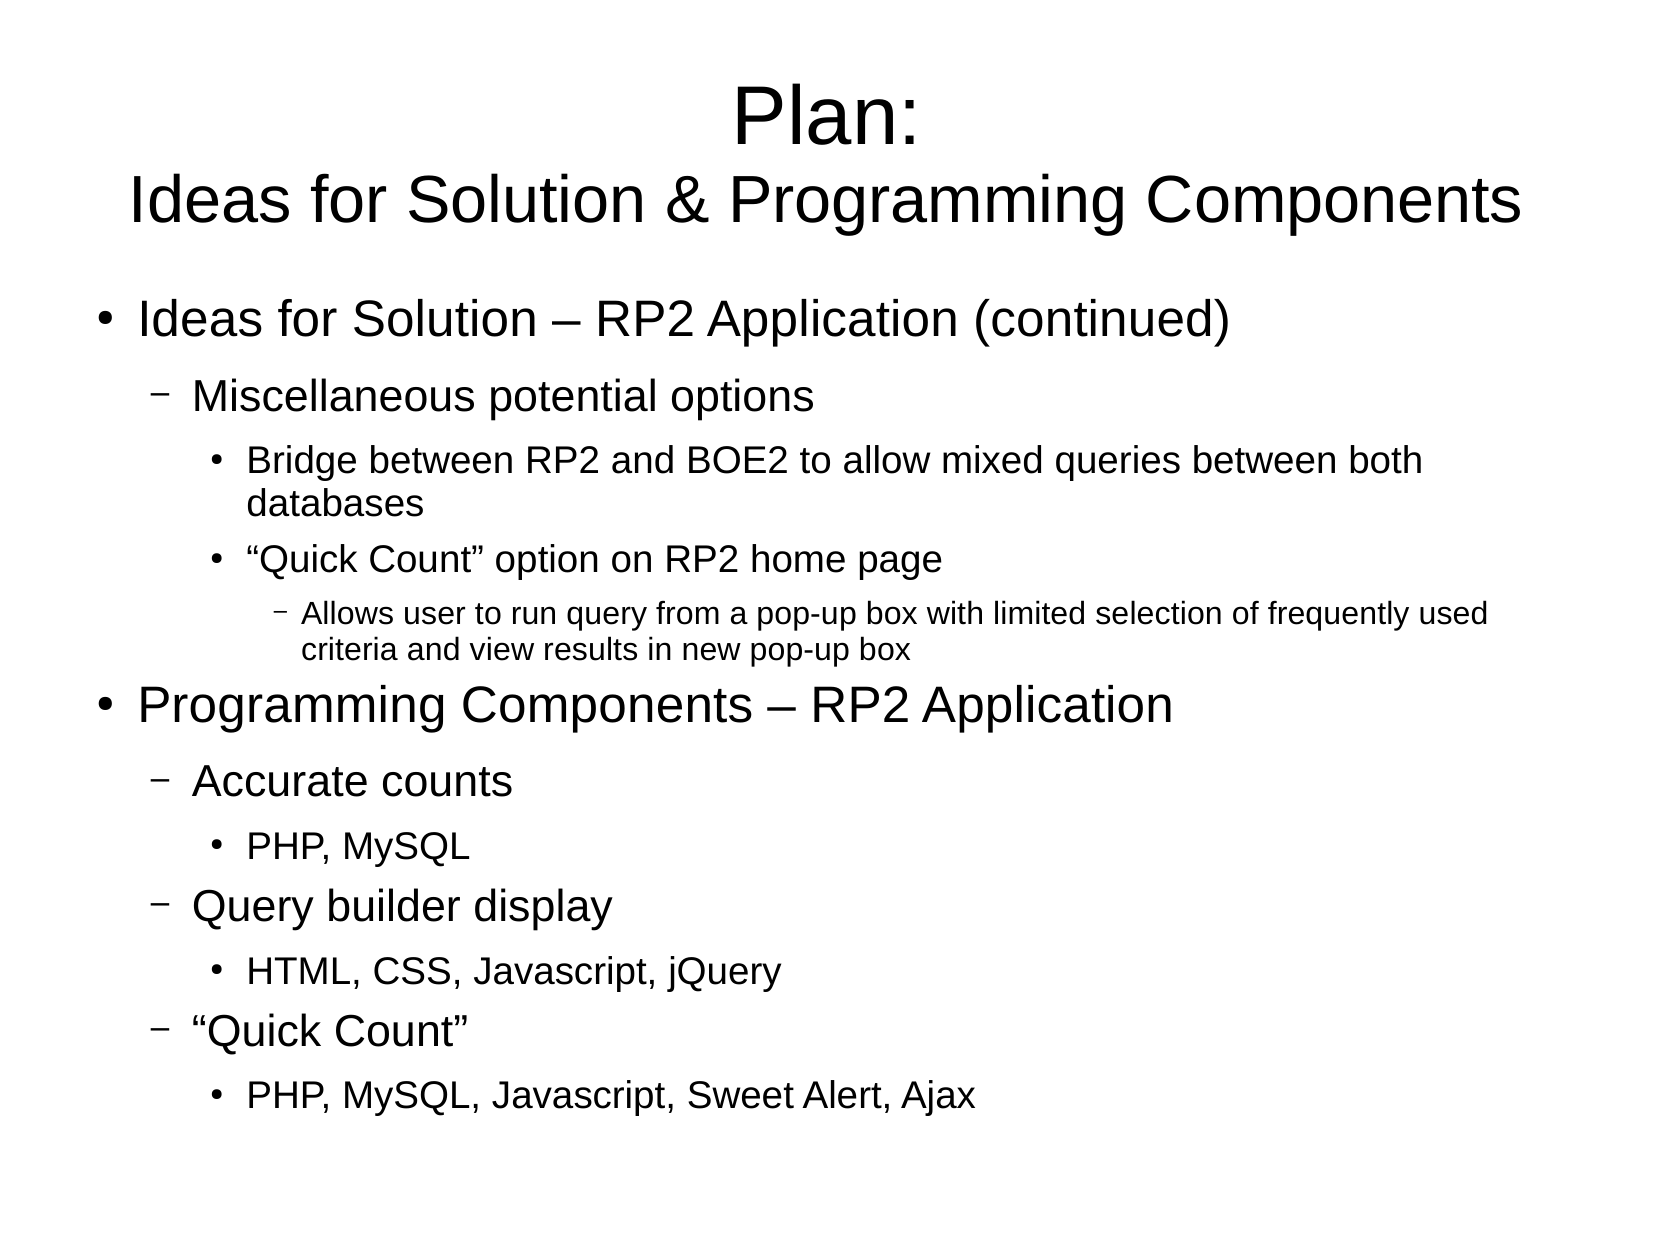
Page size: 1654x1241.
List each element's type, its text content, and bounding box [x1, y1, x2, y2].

list Ideas for Solution – RP2 Application (continued) Miscellaneous potential options Bridge between RP2 and BOE2 to allow mixed queries between both databases “Quick Count” option on RP2 home page Allows user to run query from a pop-up box with limited selection of frequently used criteria and view results in new pop-up box Programming Components – RP2 Application Accurate counts PHP, MySQL Query builder display HTML, CSS, Javascript, jQuery “Quick Count” PHP, MySQL, Javascript, Sweet Alert, Ajax [82, 290, 1571, 1126]
title Plan: Ideas for Solution & Programming Components [82, 49, 1571, 257]
